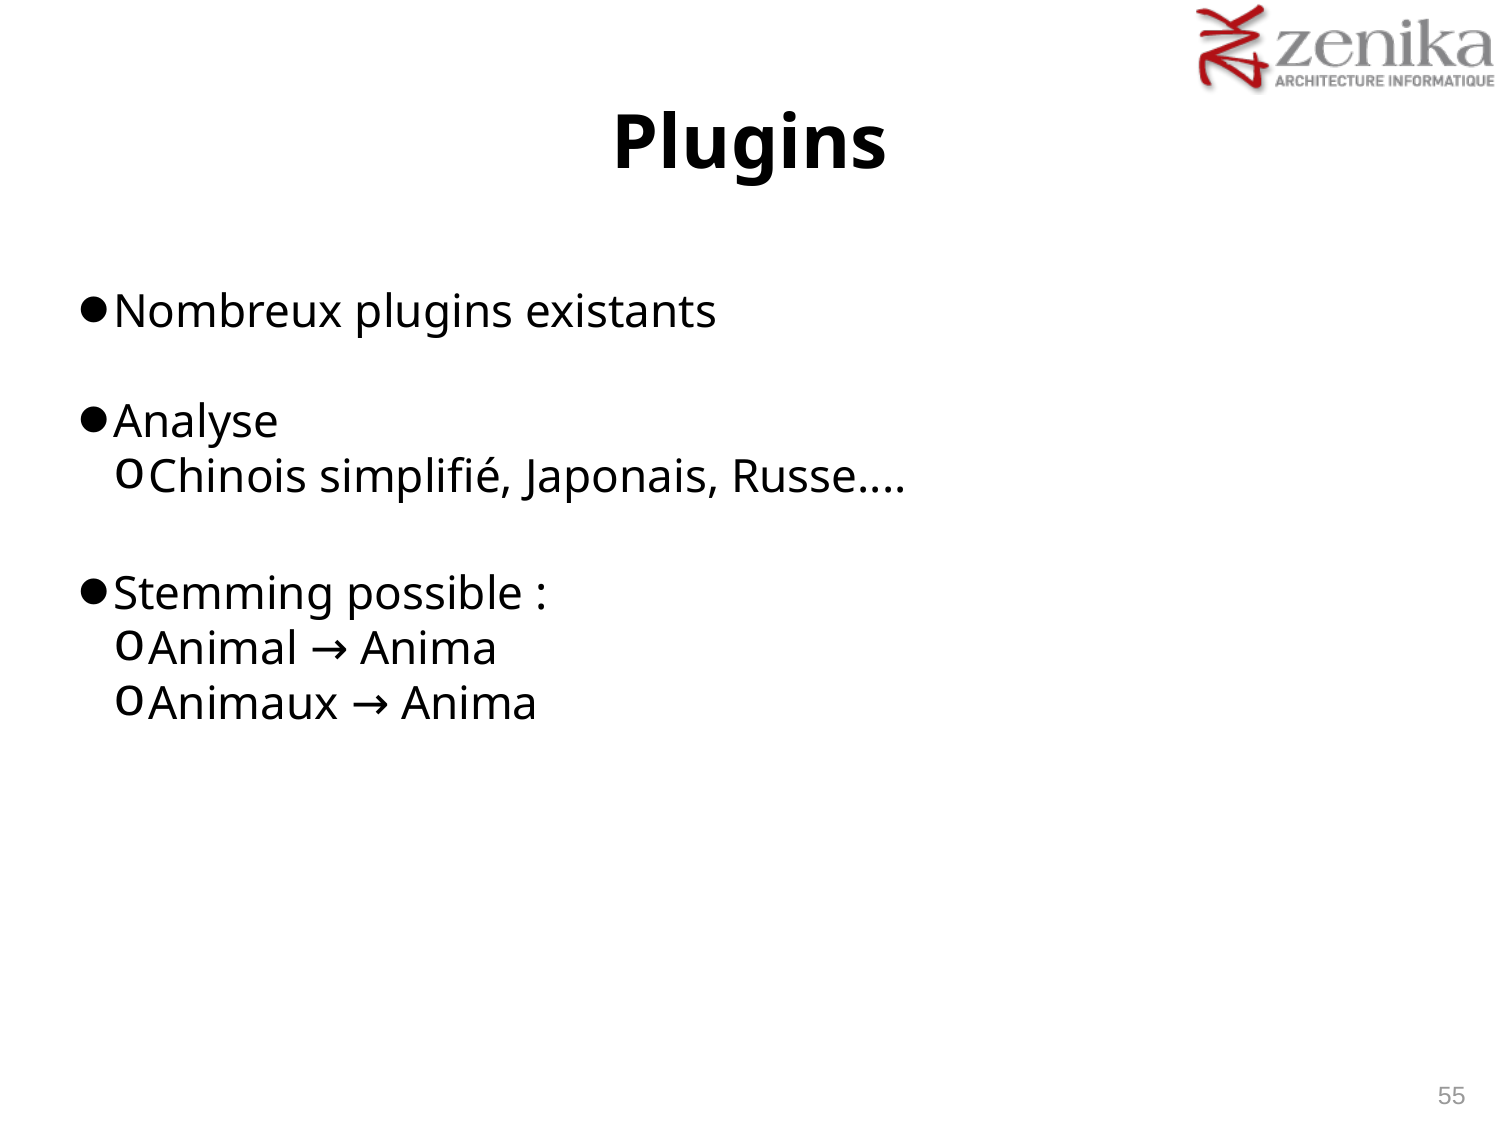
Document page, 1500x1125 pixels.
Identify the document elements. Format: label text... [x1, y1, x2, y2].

text_box Nombreux plugins existants Analyse Chinois simplifié, Japonais, Russe.... Stemming possible : Animal → Anima Animaux → Anima [63, 238, 1470, 972]
picture [1190, 0, 1500, 95]
text_box Plugins [75, 29, 1425, 238]
